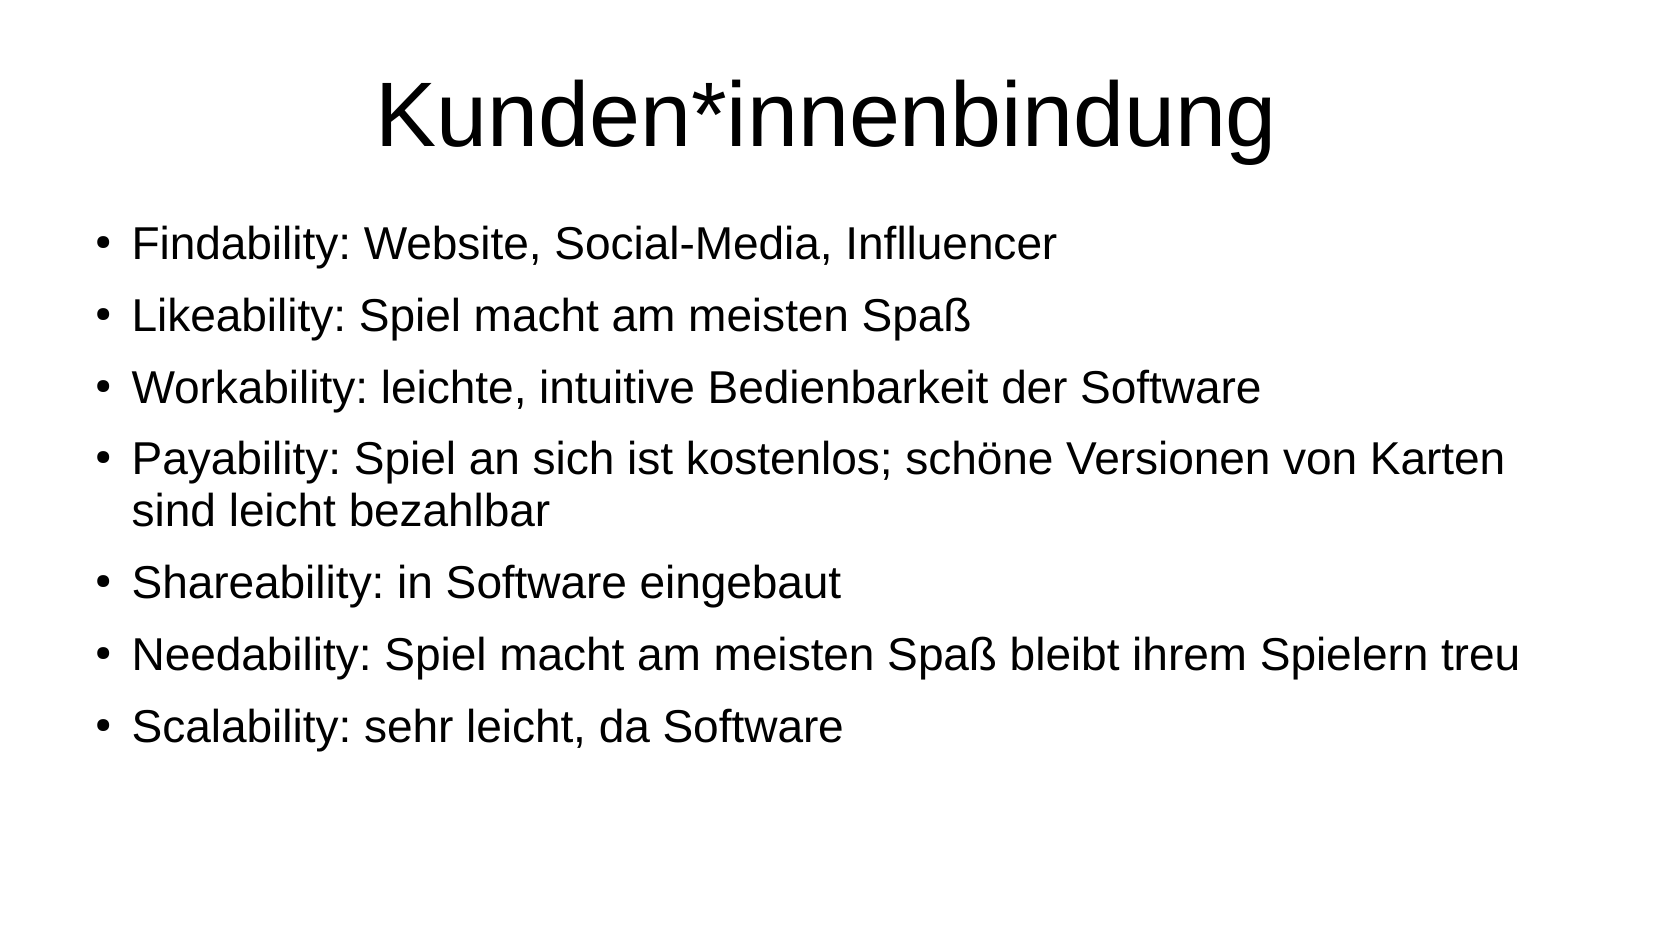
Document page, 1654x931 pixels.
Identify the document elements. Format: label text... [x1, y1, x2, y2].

list Findability: Website, Social-Media, Inflluencer Likeability: Spiel macht am meisten Spaß Workability: leichte, intuitive Bedienbarkeit der Software Payability: Spiel an sich ist kostenlos; schöne Versionen von Karten sind leicht bezahlbar Shareability: in Software eingebaut Needability: Spiel macht am meisten Spaß bleibt ihrem Spielern treu Scalability: sehr leicht, da Software [82, 217, 1571, 758]
title Kunden*innenbindung [82, 37, 1571, 193]
